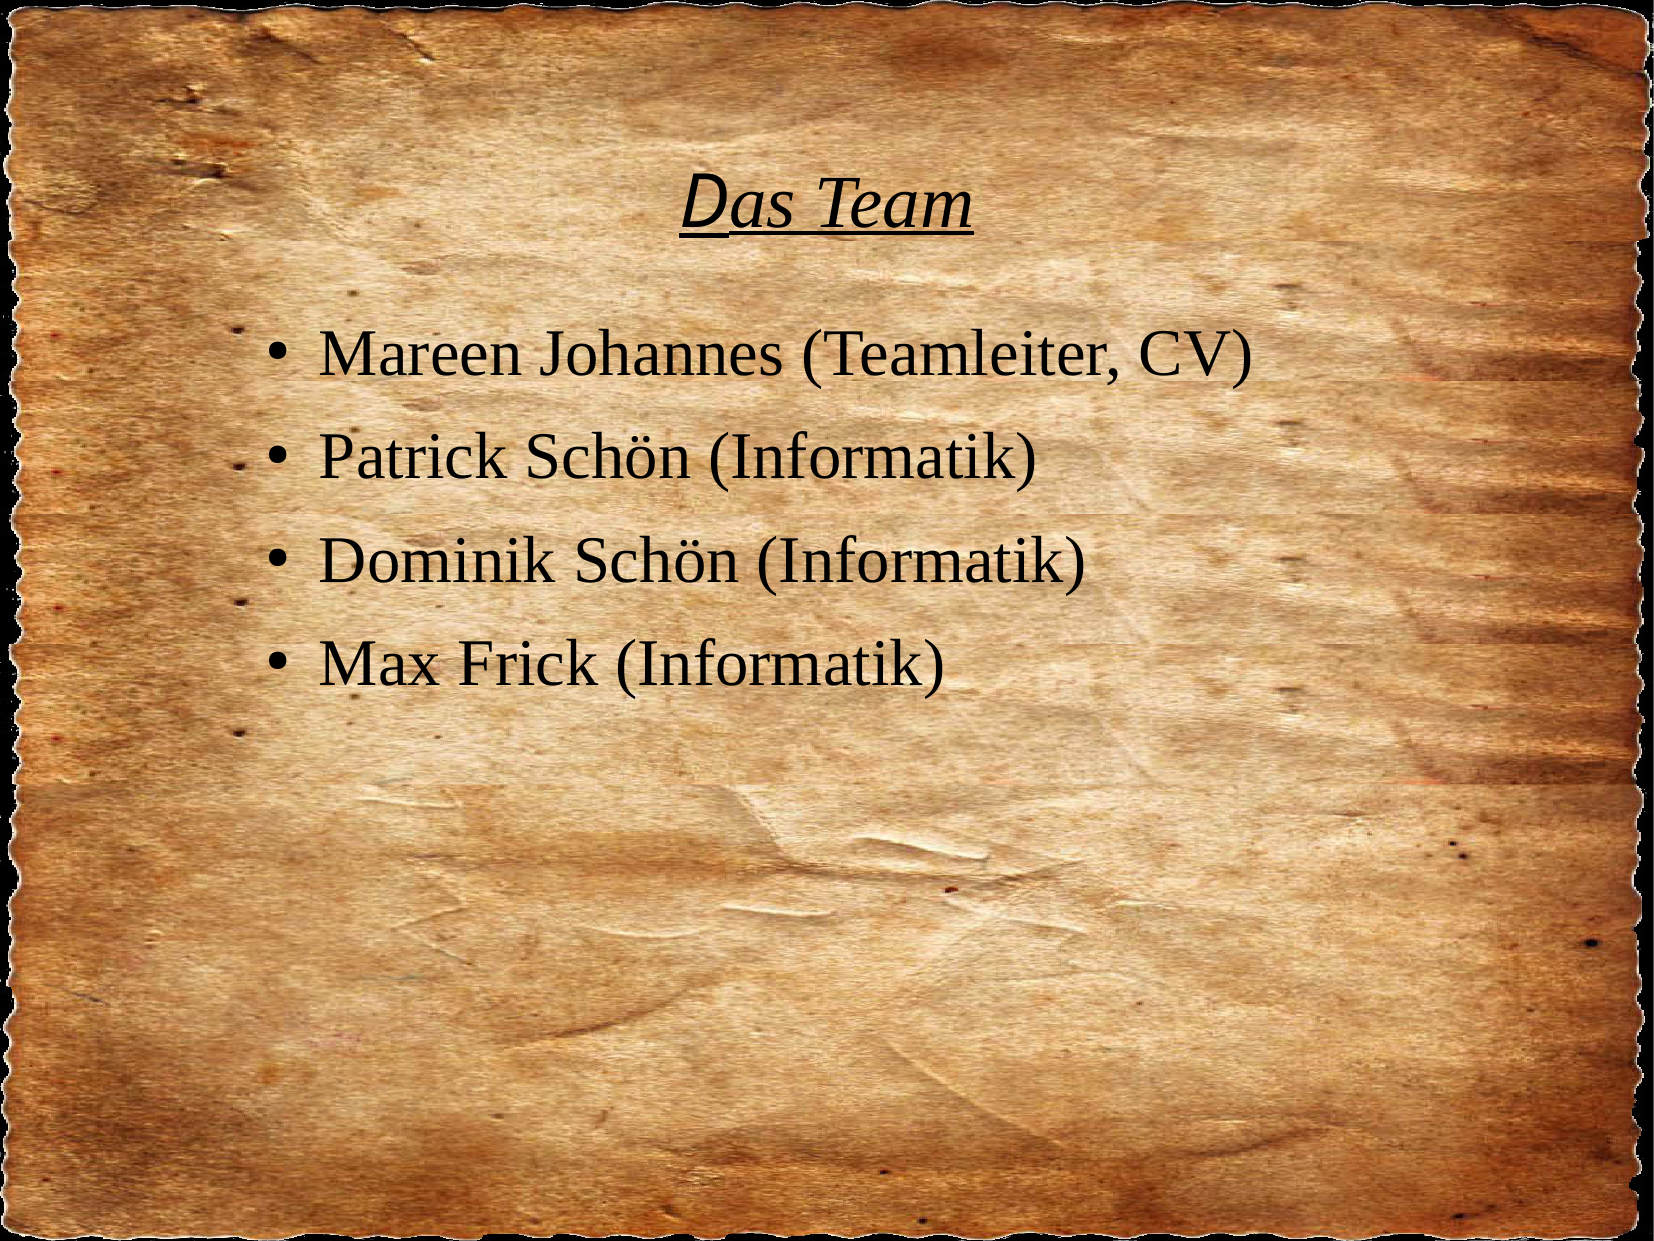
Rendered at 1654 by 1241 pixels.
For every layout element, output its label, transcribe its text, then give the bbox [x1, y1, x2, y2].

title Das Team [82, 94, 1571, 302]
picture [0, 0, 1654, 1241]
list Mareen Johannes (Teamleiter, CV) Patrick Schön (Informatik) Dominik Schön (Informatik) Max Frick (Informatik) [248, 315, 1571, 1134]
